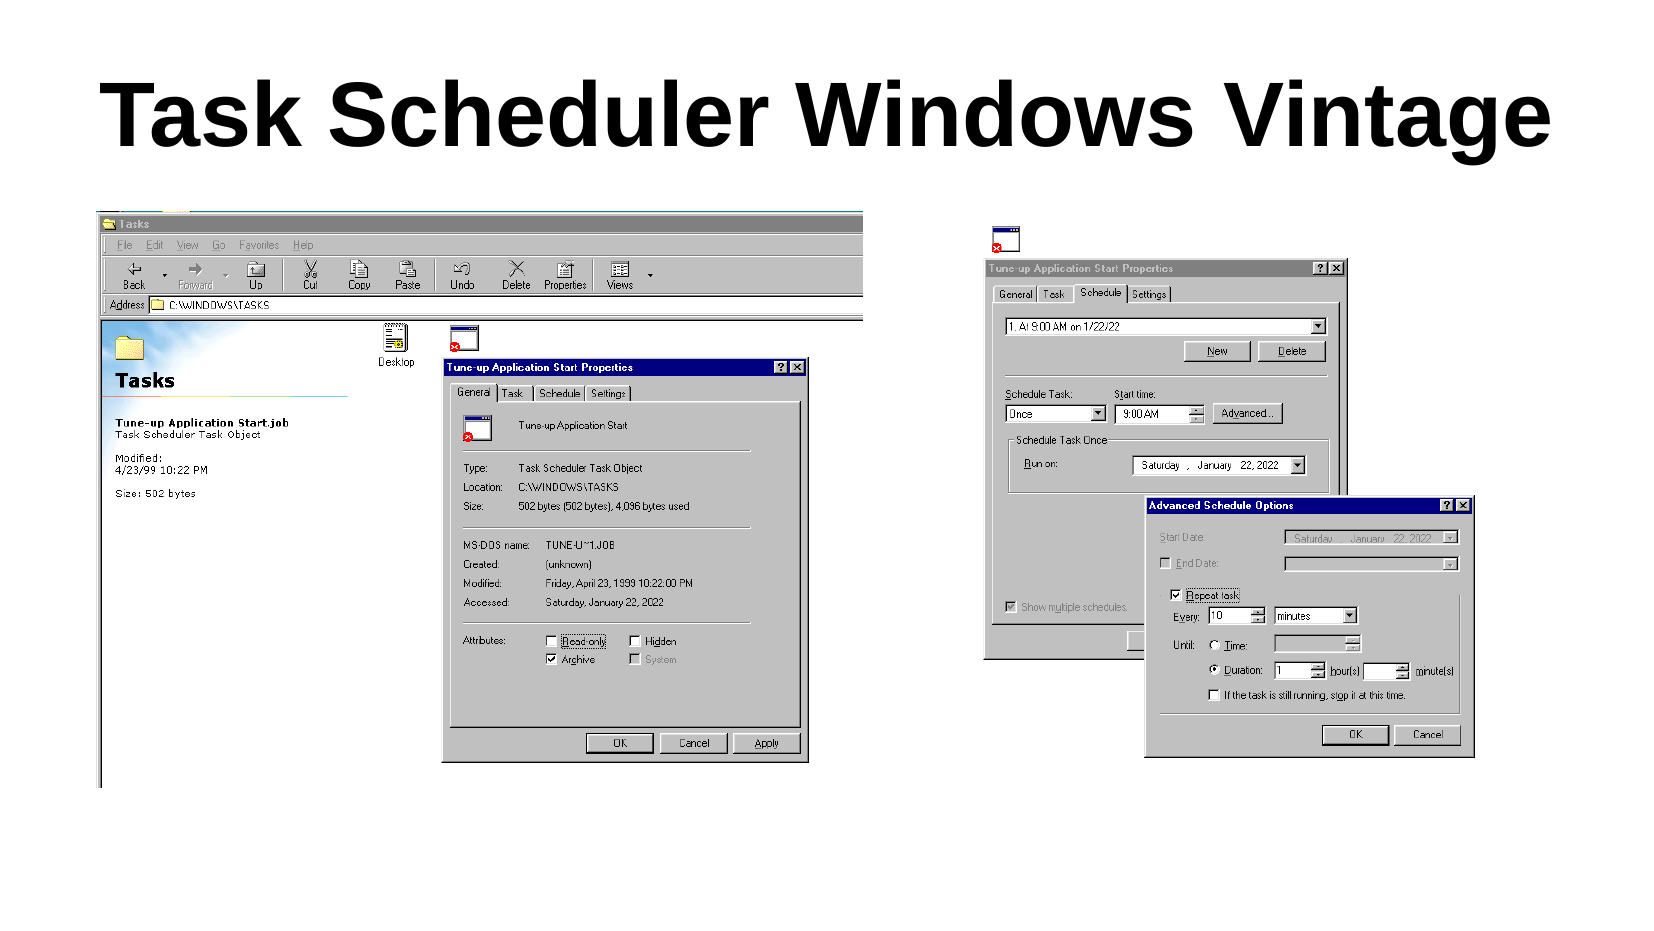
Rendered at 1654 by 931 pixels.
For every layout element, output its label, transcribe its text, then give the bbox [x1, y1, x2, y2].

picture [96, 211, 863, 788]
title Task Scheduler Windows Vintage [82, 37, 1571, 193]
picture [975, 224, 1487, 773]
